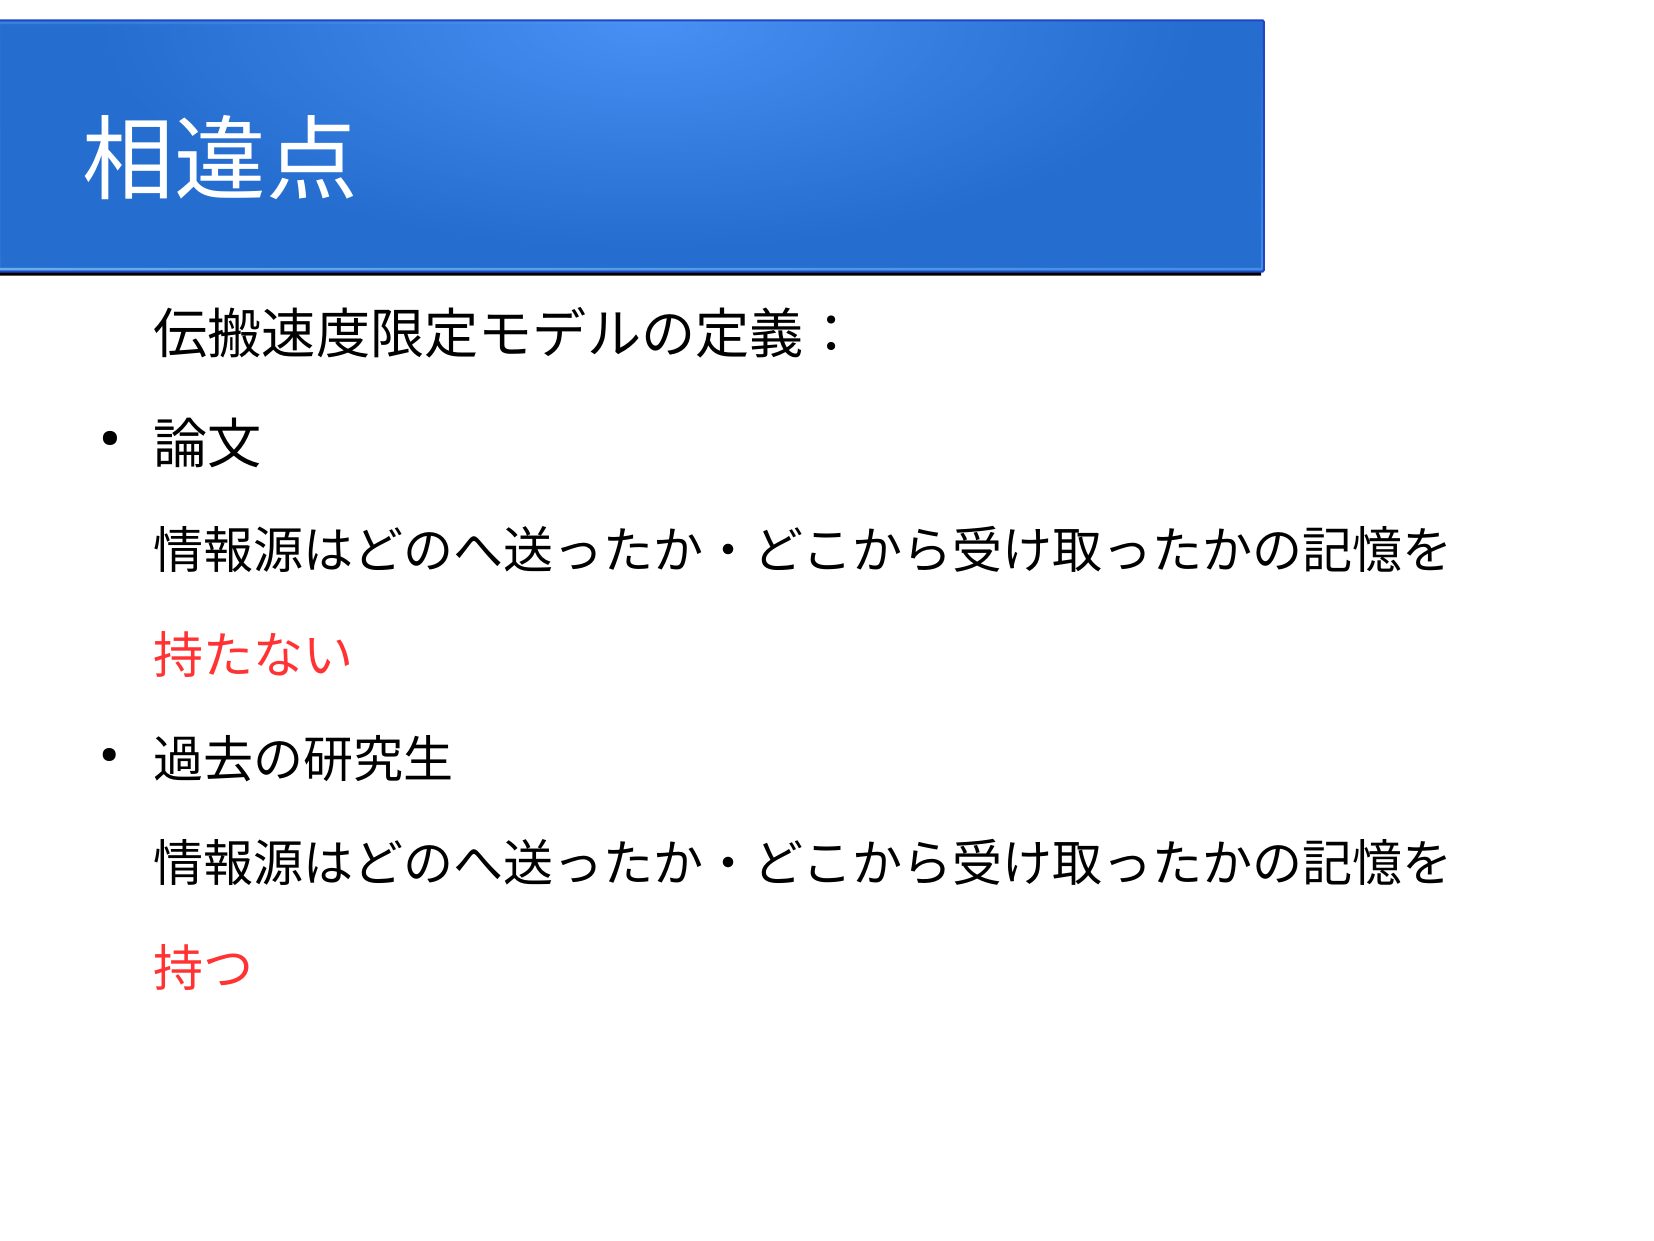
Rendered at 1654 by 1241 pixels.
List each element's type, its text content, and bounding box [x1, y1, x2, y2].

title 相違点 [82, 49, 1250, 257]
list 伝搬速度限定モデルの定義： 論文 情報源はどのへ送ったか・どこから受け取ったかの記憶を 持たない 過去の研究生 情報源はどのへ送ったか・どこから受け取ったかの記憶を 持つ [82, 290, 1538, 1010]
